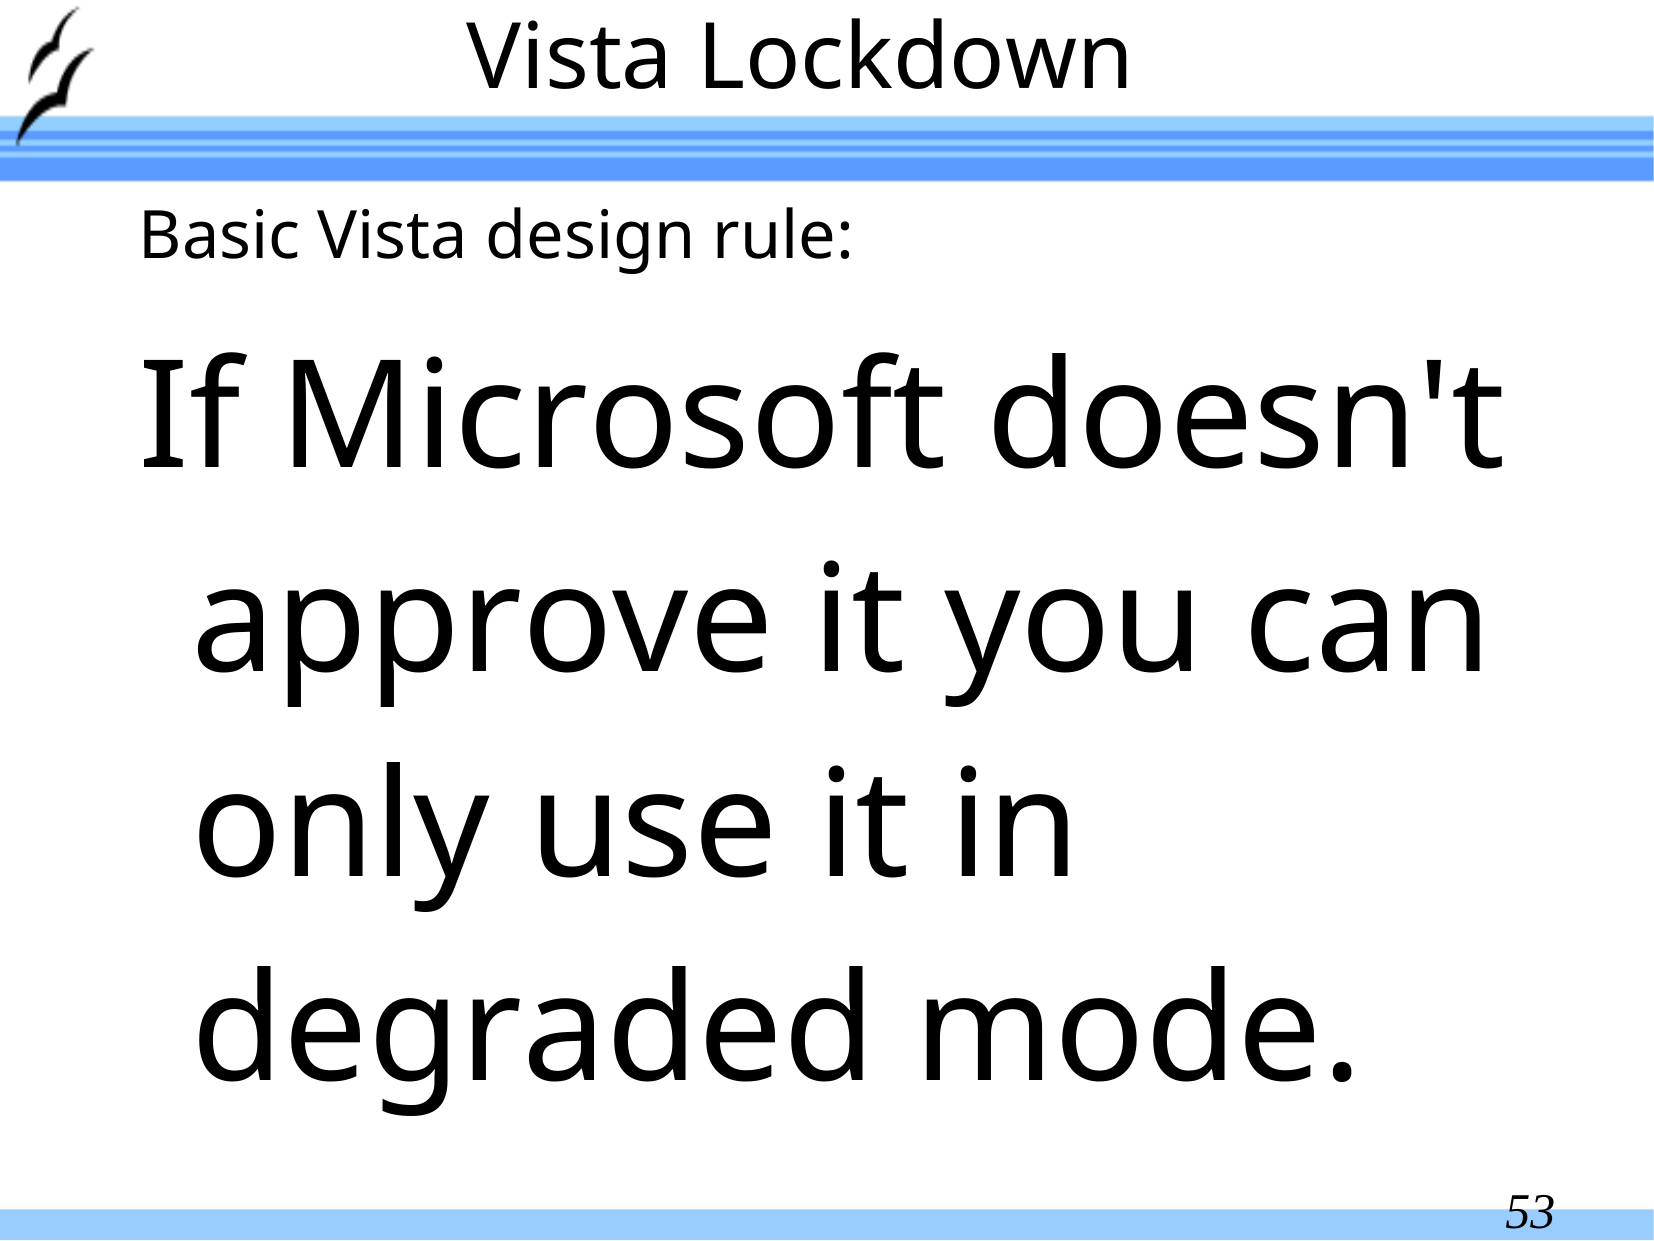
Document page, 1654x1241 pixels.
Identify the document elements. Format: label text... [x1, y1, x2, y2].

title Vista Lockdown [94, 0, 1507, 121]
list Basic Vista design rule: If Microsoft doesn't approve it you can only use it in degraded mode. [120, 187, 1533, 1197]
picture [0, 0, 1654, 188]
